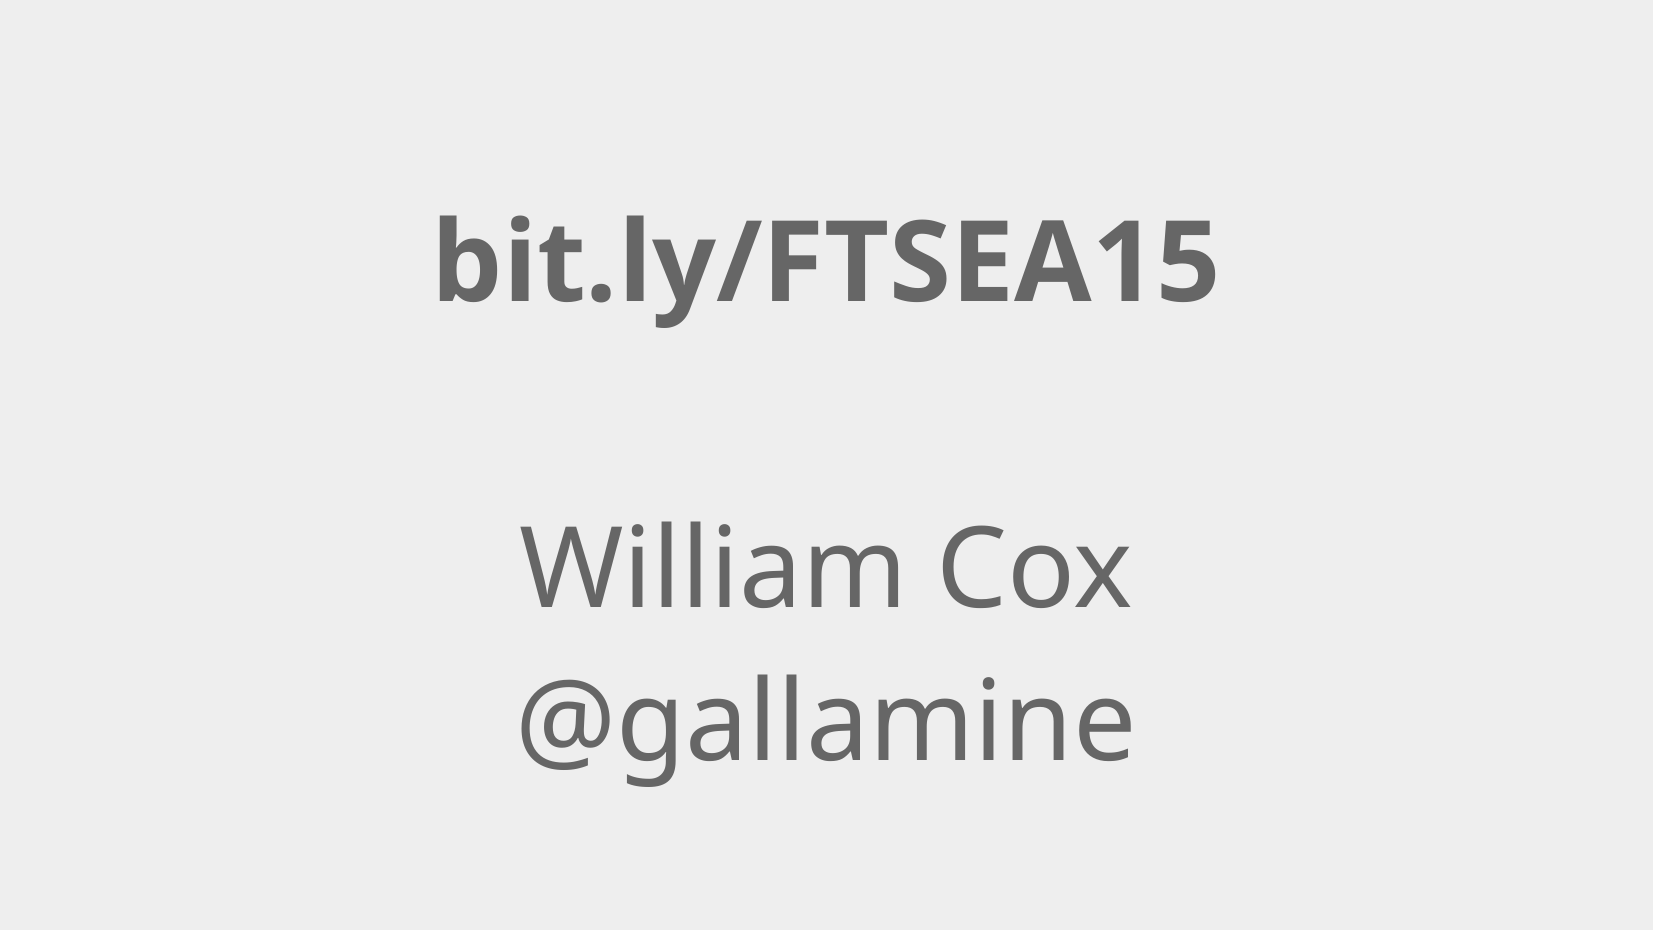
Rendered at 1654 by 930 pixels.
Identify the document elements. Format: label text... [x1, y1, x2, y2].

subtitle bit.ly/FTSEA15 William Cox @gallamine [82, 217, 1571, 757]
